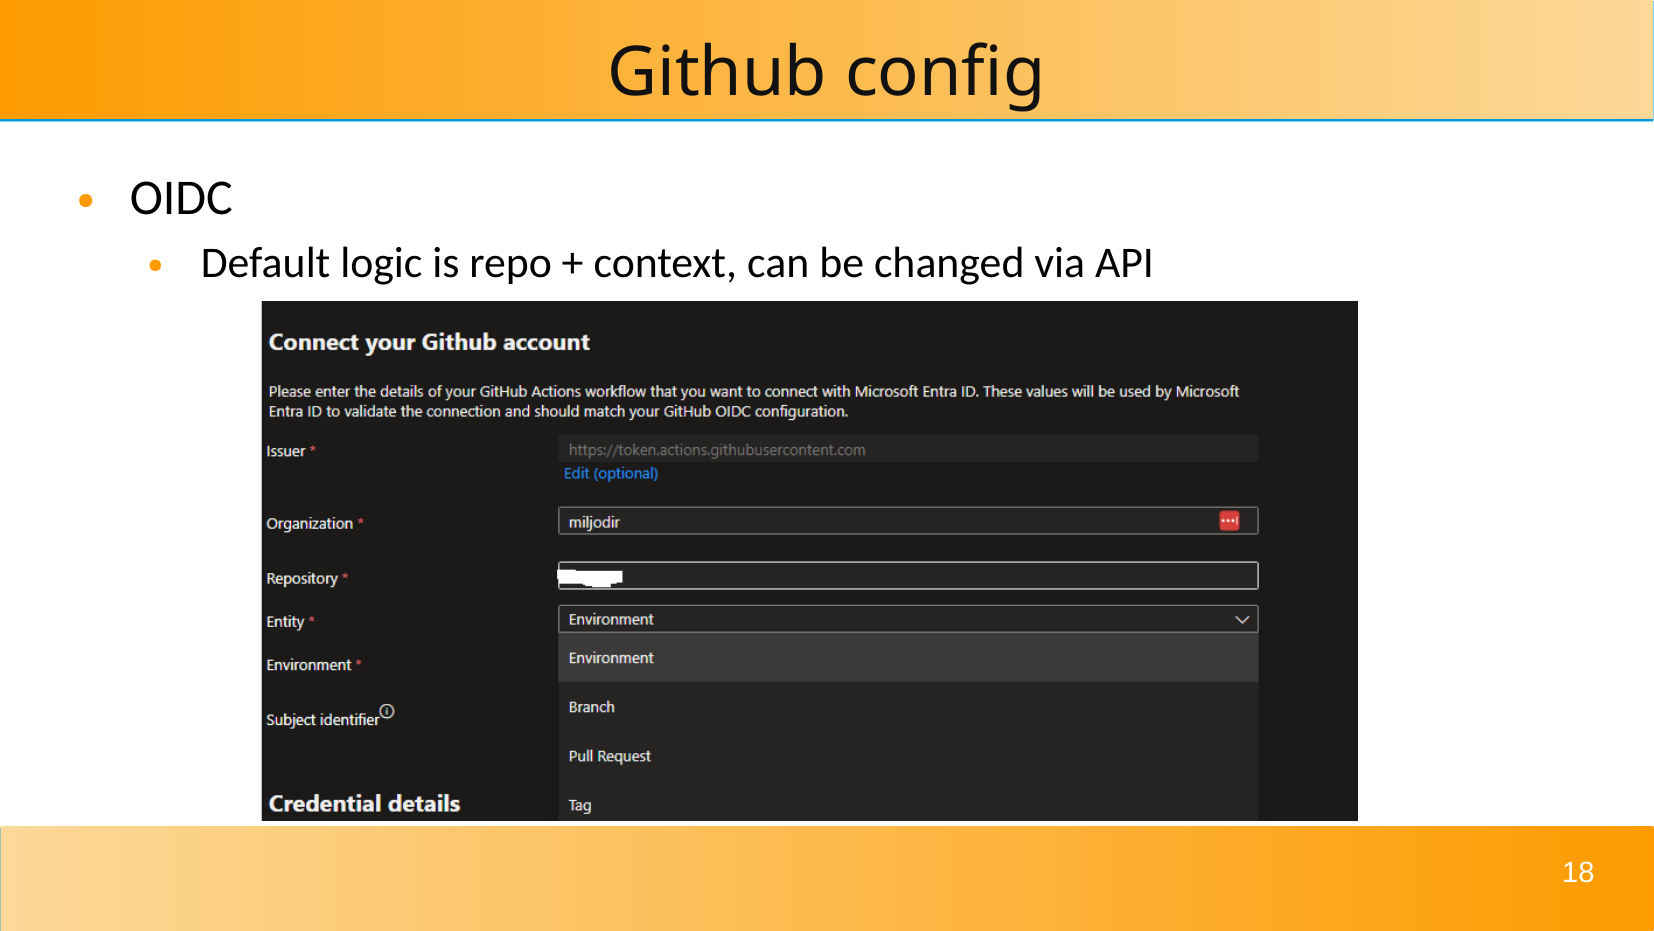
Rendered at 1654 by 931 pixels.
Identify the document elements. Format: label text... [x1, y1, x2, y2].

list OIDC Default logic is repo + context, can be changed via API [59, 177, 1543, 768]
title Github config [59, 26, 1595, 111]
picture [256, 301, 1358, 821]
title Networking [1101, 827, 1105, 930]
